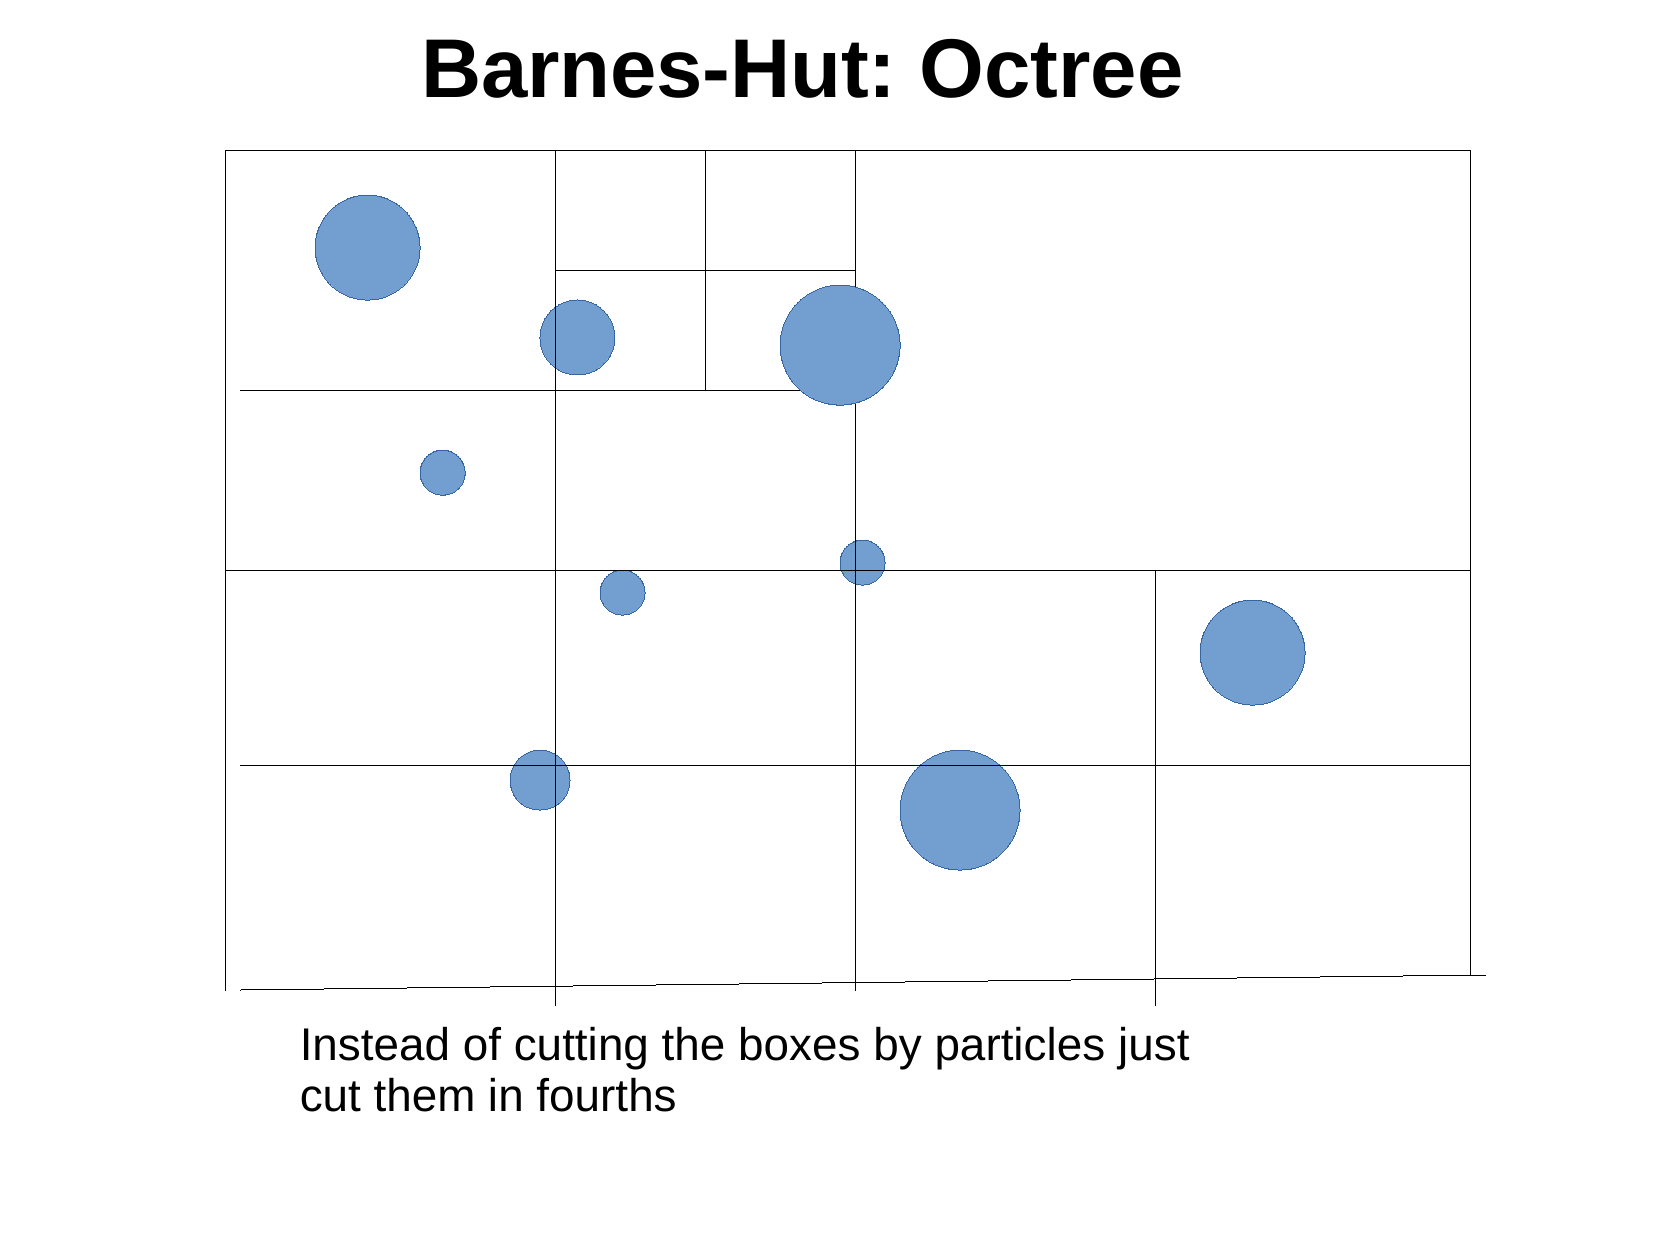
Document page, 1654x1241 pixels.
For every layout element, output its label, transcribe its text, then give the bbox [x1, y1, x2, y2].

text_box [315, 195, 421, 301]
text_box [539, 307, 555, 368]
text_box [920, 750, 1000, 765]
text_box [514, 750, 555, 765]
text_box [1200, 600, 1306, 706]
text_box [856, 571, 884, 586]
text_box Instead of cutting the boxes by particles just cut them in fourths [285, 1011, 1276, 1129]
text_box [556, 754, 567, 765]
text_box Barnes-Hut: Octree [255, 15, 1351, 123]
text_box [840, 541, 855, 570]
text_box [556, 299, 615, 375]
text_box [900, 766, 1021, 871]
text_box [780, 285, 901, 406]
text_box [556, 766, 571, 806]
text_box [841, 571, 855, 584]
text_box [600, 571, 646, 616]
text_box [856, 540, 886, 570]
text_box [510, 766, 555, 811]
text_box [420, 450, 466, 496]
